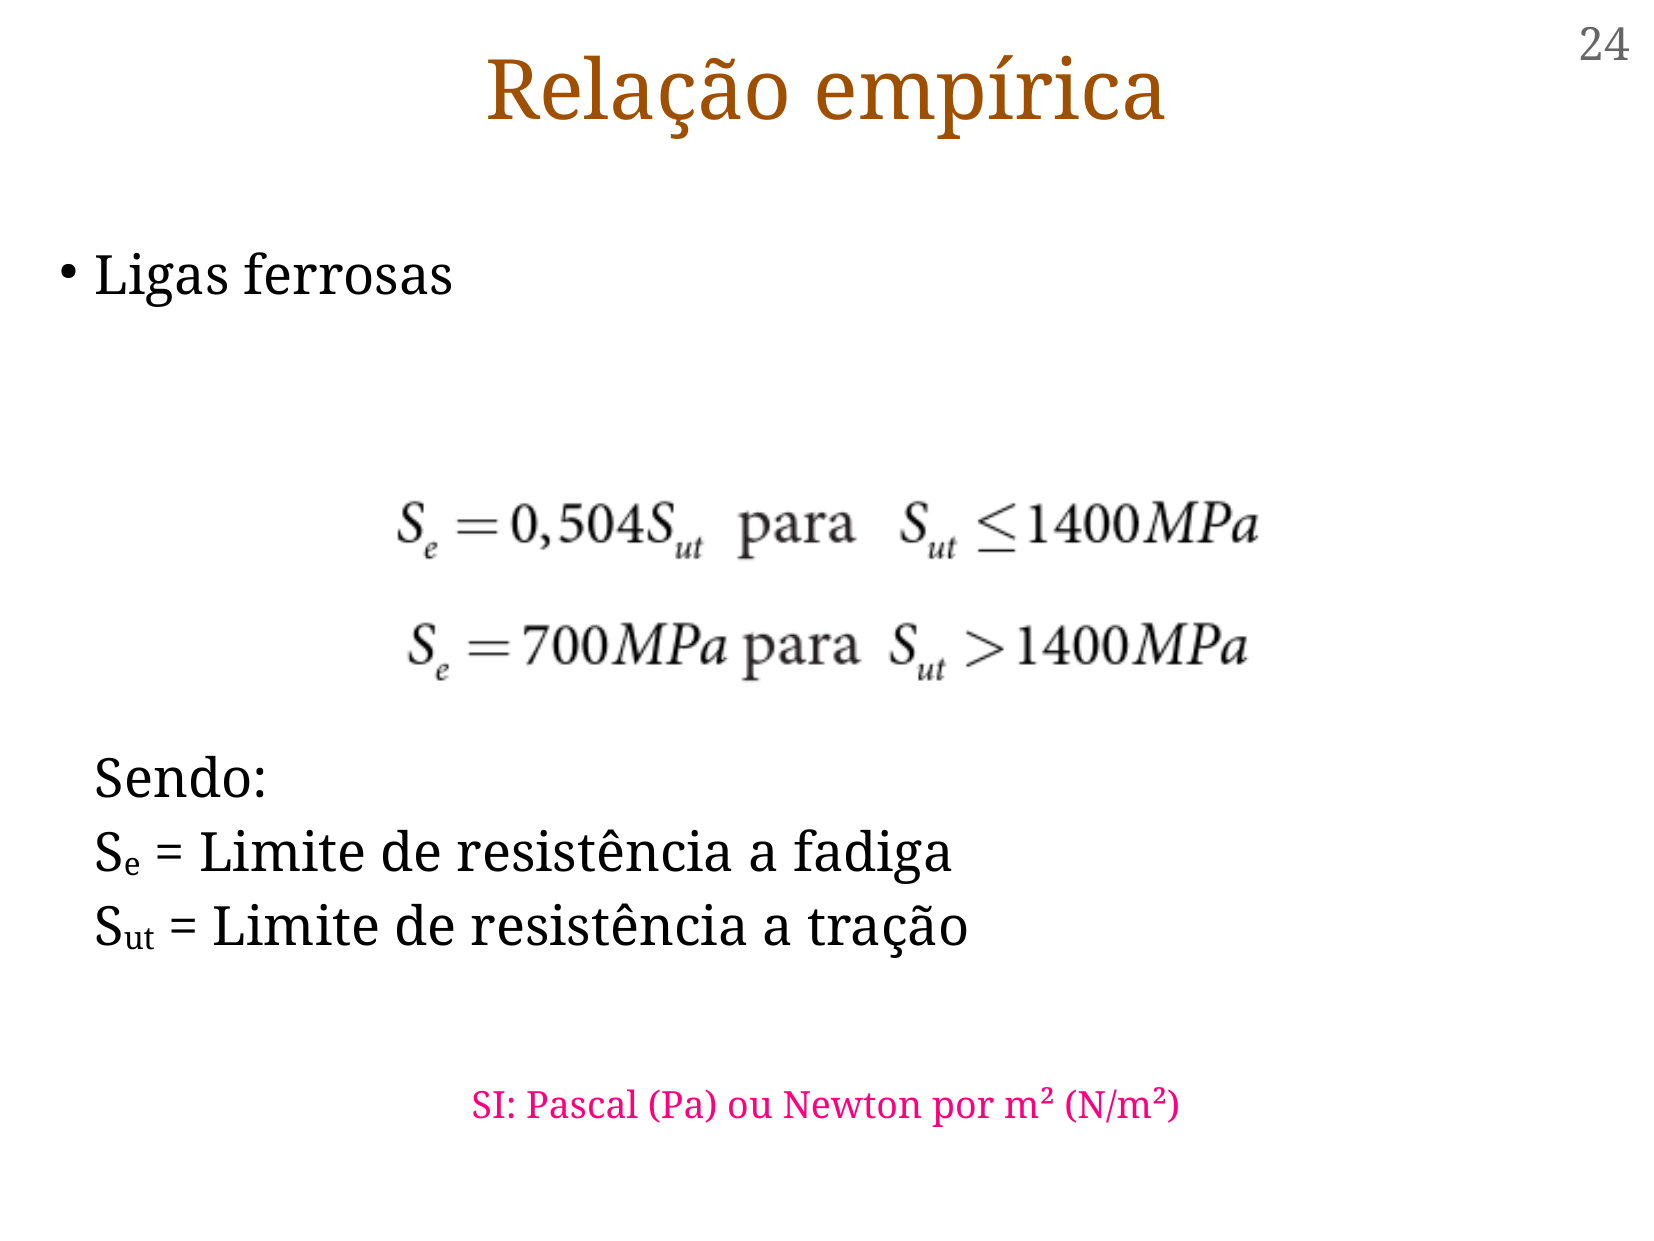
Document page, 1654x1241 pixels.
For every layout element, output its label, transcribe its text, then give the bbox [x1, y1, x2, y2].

text_box SI: Pascal (Pa) ou Newton por m² (N/m²) [456, 1070, 1196, 1137]
picture [385, 472, 1270, 697]
list Ligas ferrosas Sendo: Se = Limite de resistência a fadiga Sut = Limite de resistência a tração [59, 236, 1595, 1211]
title Relação empírica [59, 29, 1595, 148]
